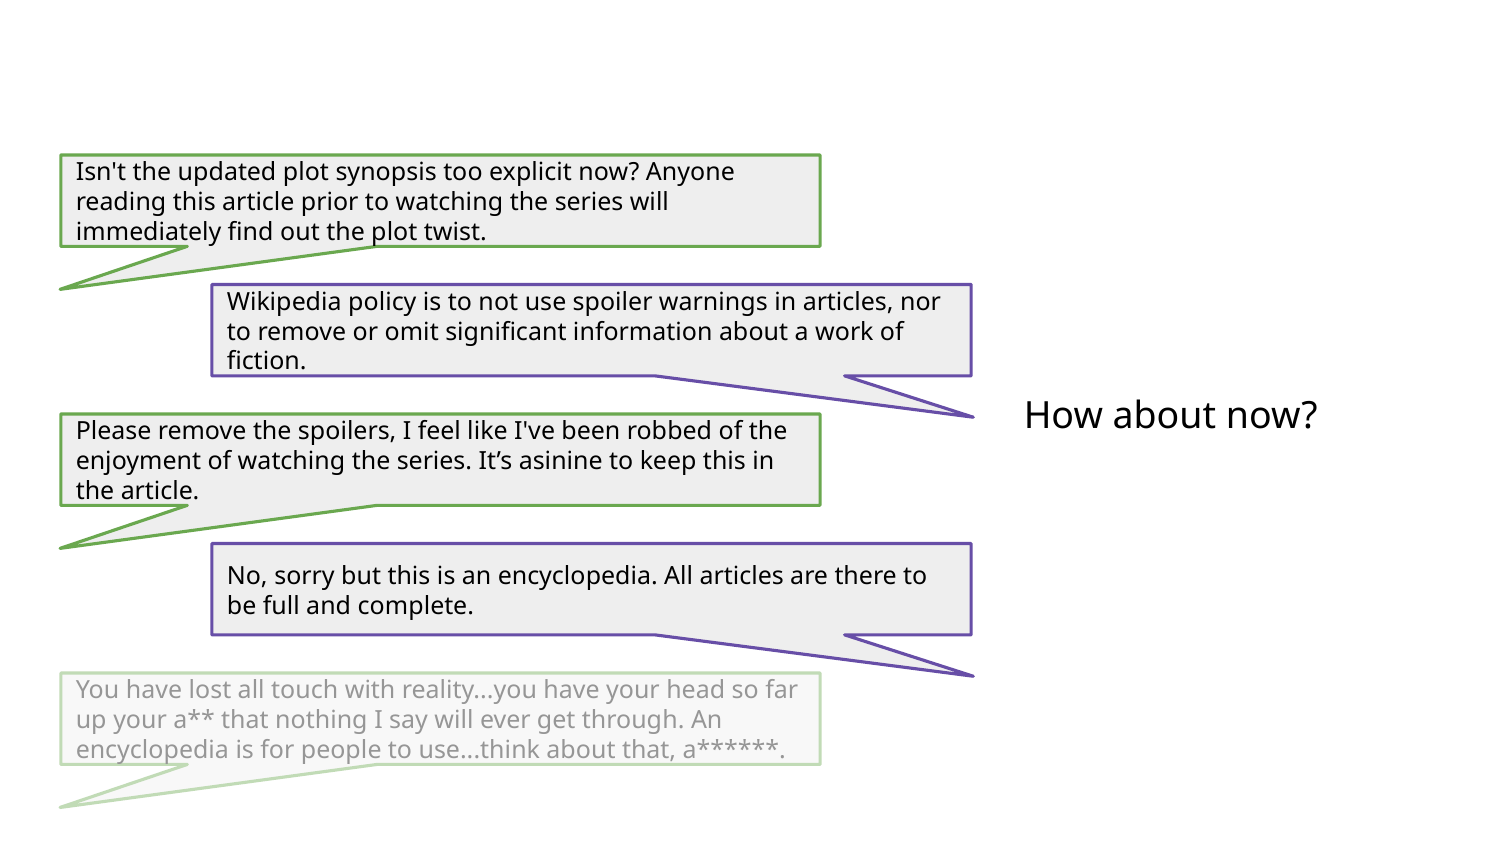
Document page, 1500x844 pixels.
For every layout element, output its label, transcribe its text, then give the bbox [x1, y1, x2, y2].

text_box No, sorry but this is an encyclopedia. All articles are there to be full and complete. [211, 543, 974, 677]
text_box [41, 663, 837, 832]
text_box Isn't the updated plot synopsis too explicit now? Anyone reading this article prior to watching the series will immediately find out the plot twist. [60, 154, 821, 290]
text_box Please remove the spoilers, I feel like I've been robbed of the enjoyment of watching the series. It’s asinine to keep this in the article. [60, 413, 821, 549]
text_box Wikipedia policy is to not use spoiler warnings in articles, nor to remove or omit significant information about a work of fiction. [211, 284, 974, 418]
text_box How about now? [1008, 375, 1454, 526]
